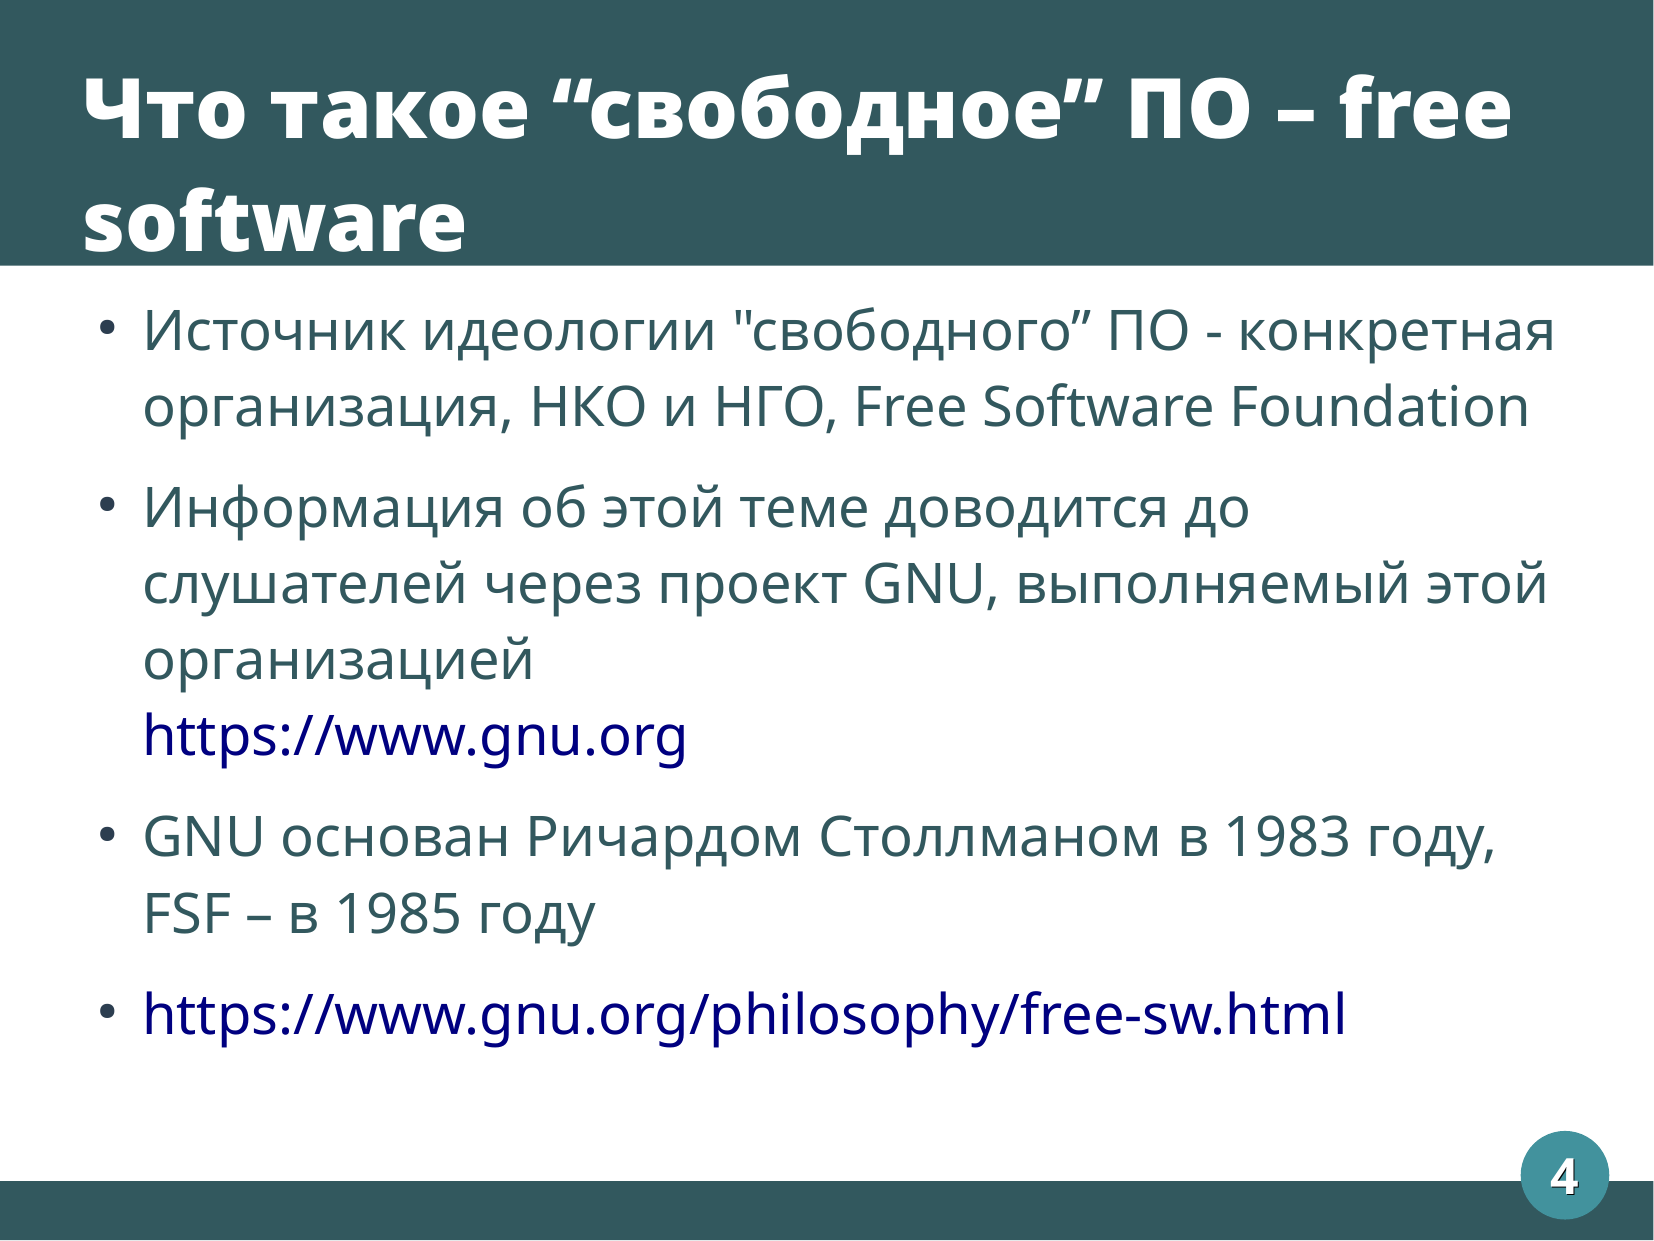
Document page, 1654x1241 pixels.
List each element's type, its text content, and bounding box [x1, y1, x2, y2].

list Источник идеологии "свободного” ПО - конкретная организация, НКО и НГО, Free Software Foundation Информация об этой теме доводится до слушателей через проект GNU, выполняемый этой организацией https://www.gnu.org GNU основан Ричардом Столлманом в 1983 году, FSF – в 1985 году https://www.gnu.org/philosophy/free-sw.html [82, 290, 1571, 1126]
title Что такое “свободное” ПО – free software [82, 49, 1571, 257]
